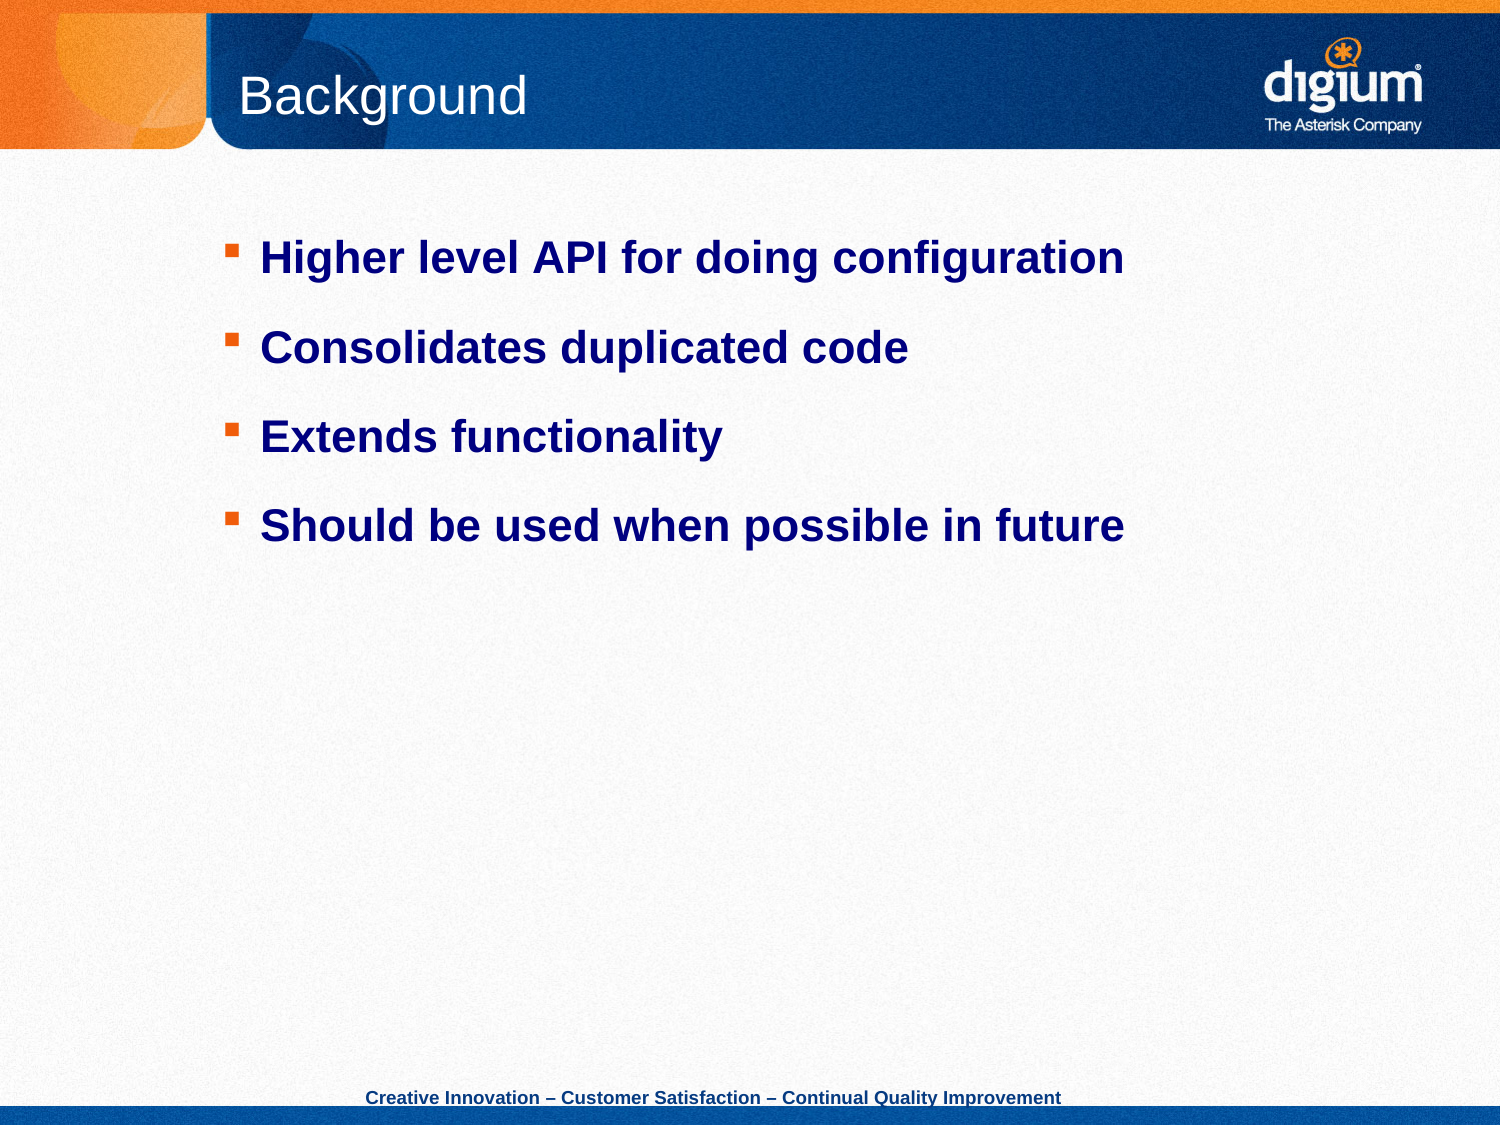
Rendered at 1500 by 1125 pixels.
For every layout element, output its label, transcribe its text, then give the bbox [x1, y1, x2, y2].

list Higher level API for doing configuration Consolidates duplicated code Extends functionality Should be used when possible in future [206, 224, 1301, 967]
picture [0, 0, 1500, 1125]
title Background [238, 27, 1243, 127]
